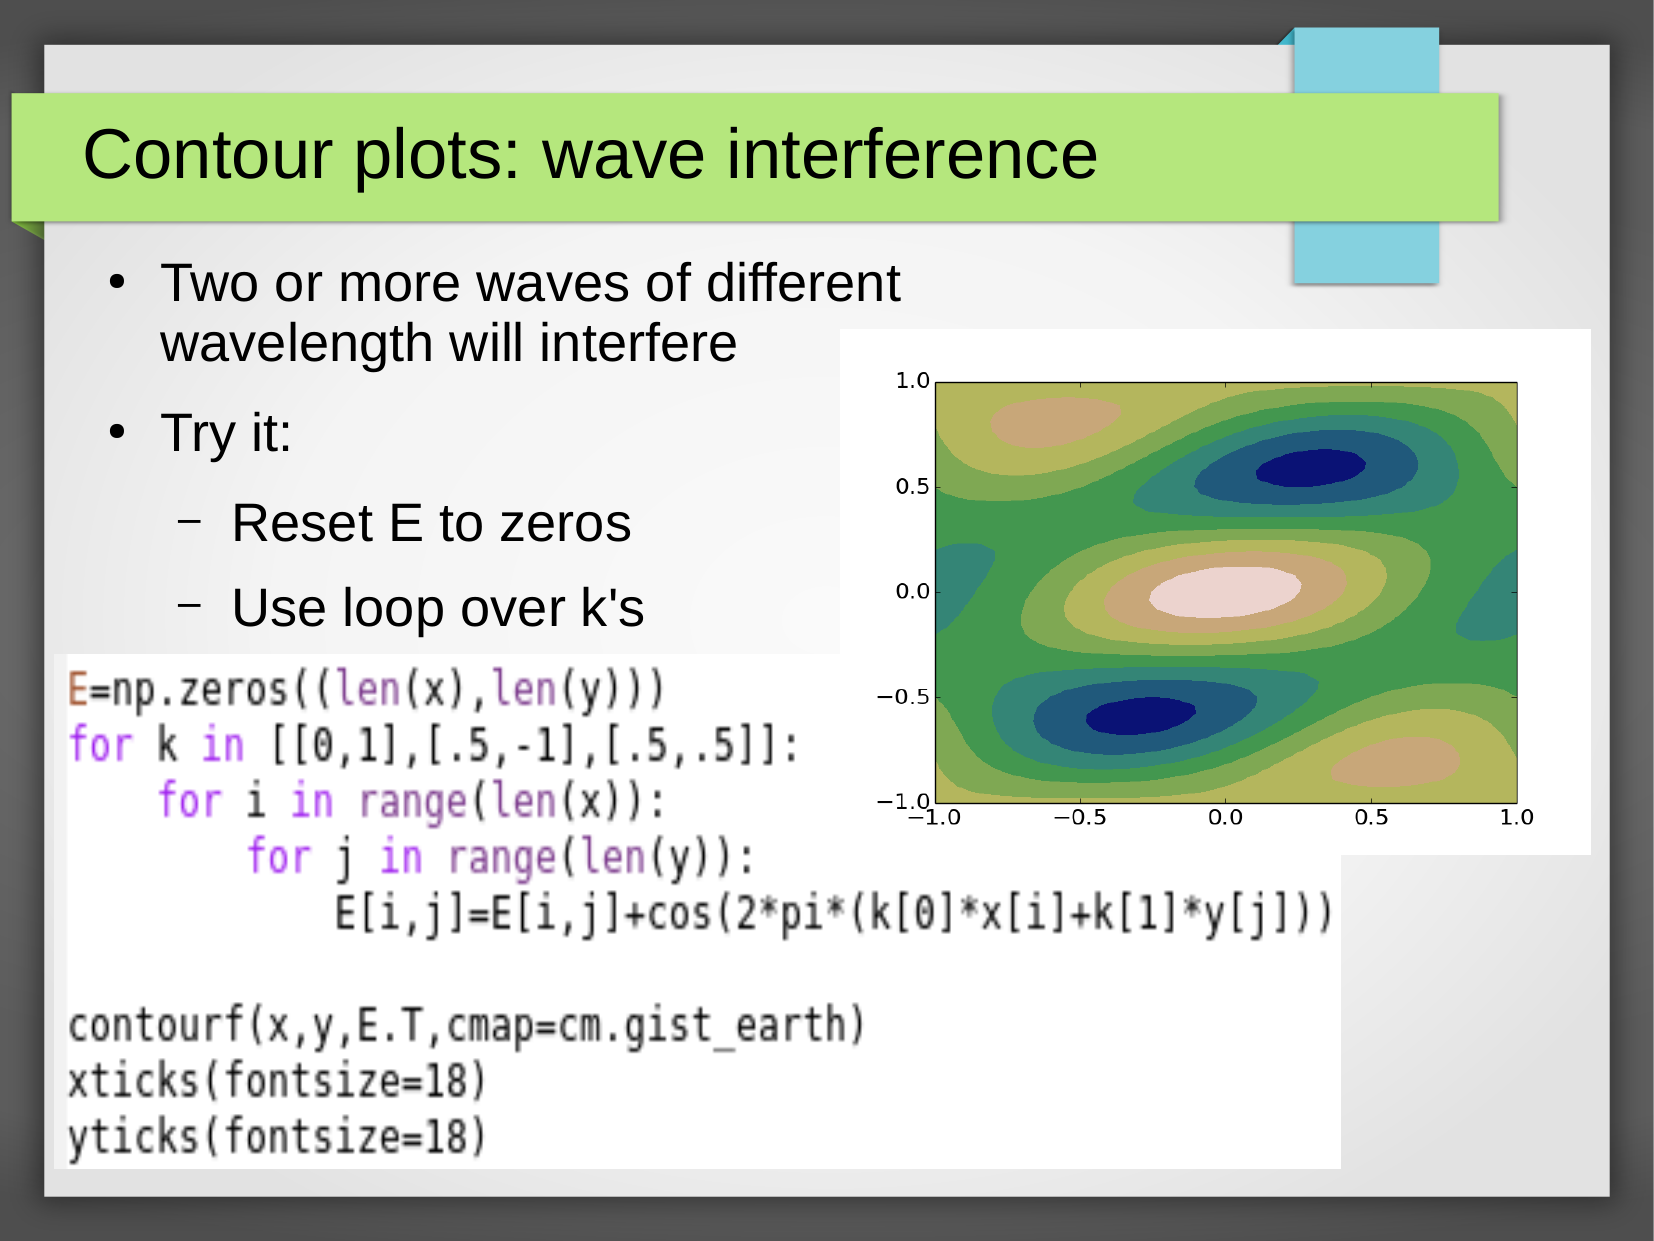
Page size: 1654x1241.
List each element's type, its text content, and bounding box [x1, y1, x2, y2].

list Two or more waves of different wavelength will interfere Try it: Reset E to zeros Use loop over k's [89, 252, 1080, 853]
title Contour plots: wave interference [82, 94, 1264, 213]
picture [0, 0, 1654, 1241]
